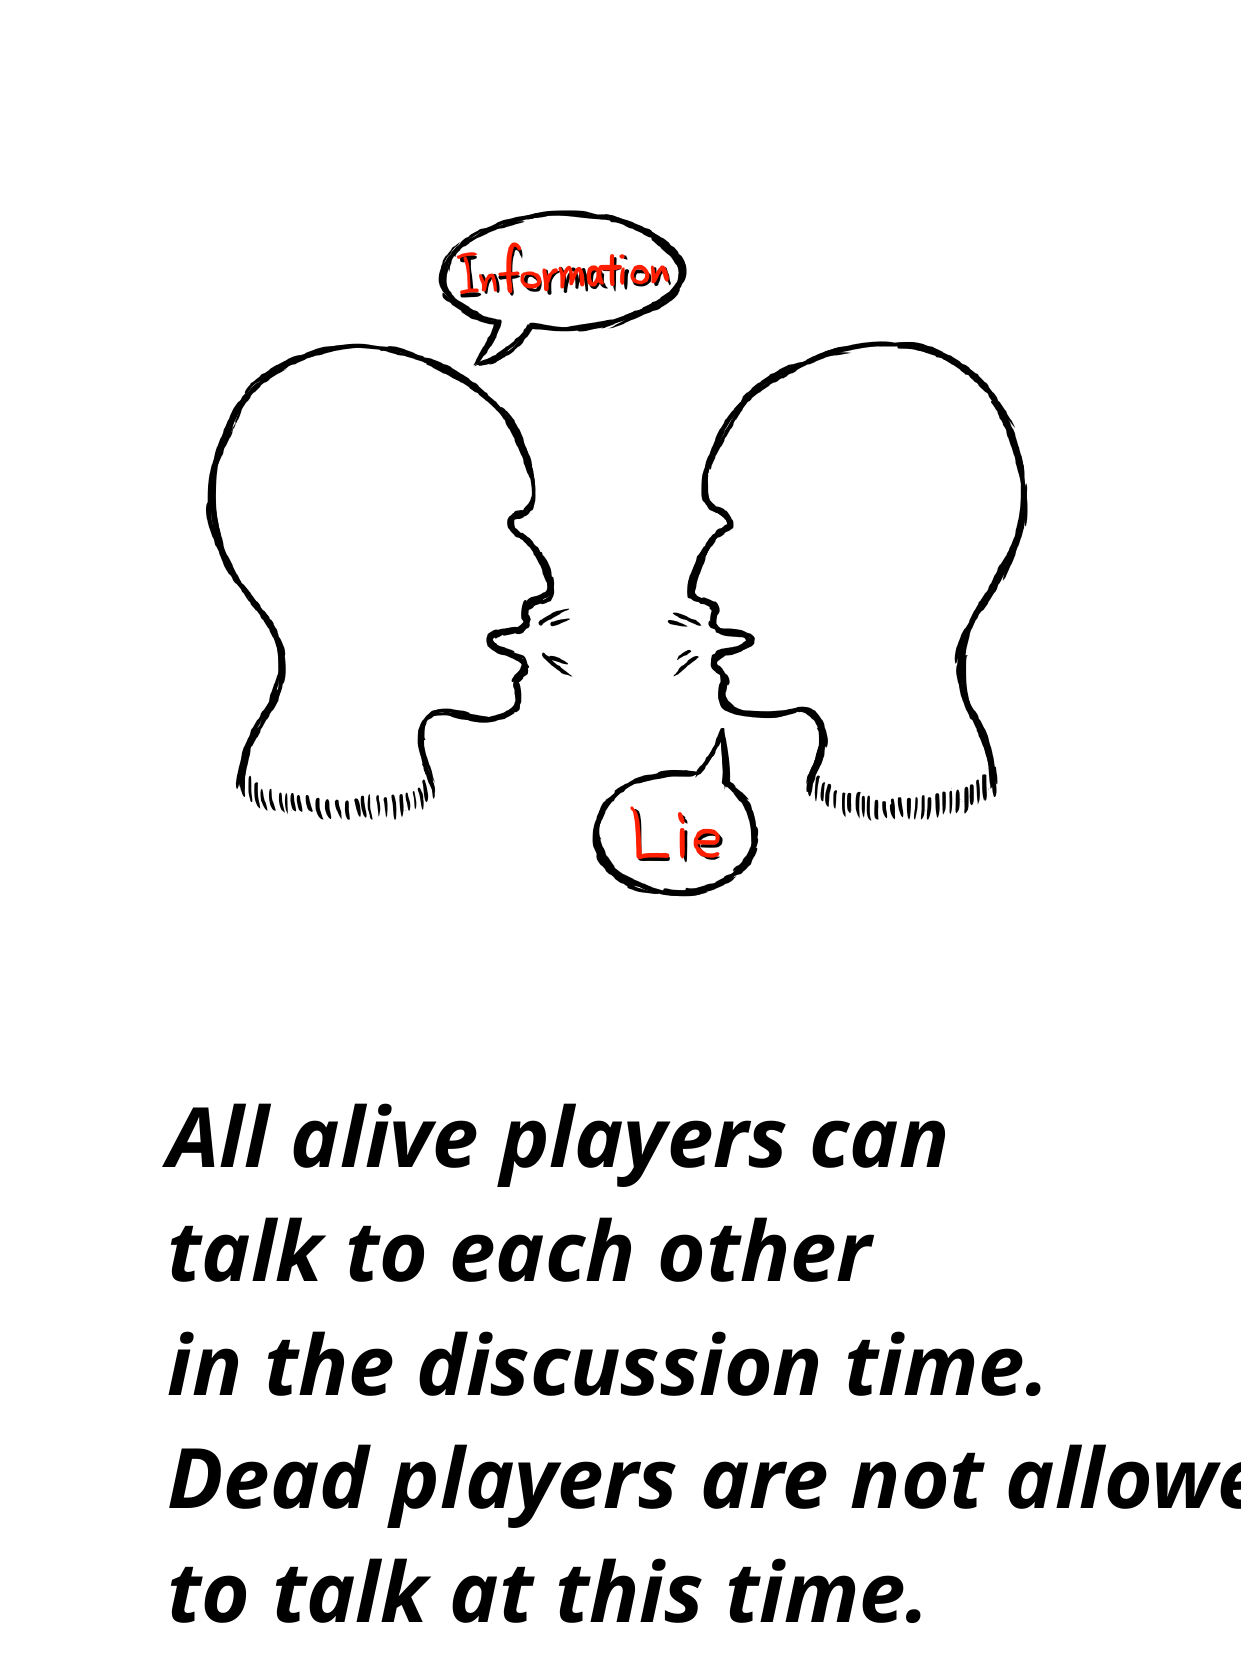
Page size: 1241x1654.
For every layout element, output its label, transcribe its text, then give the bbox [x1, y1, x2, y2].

text_box All alive players can talk to each other in the discussion time. Dead players are not allowed to talk at this time. [153, 1192, 1090, 1534]
picture [169, 119, 1070, 1021]
